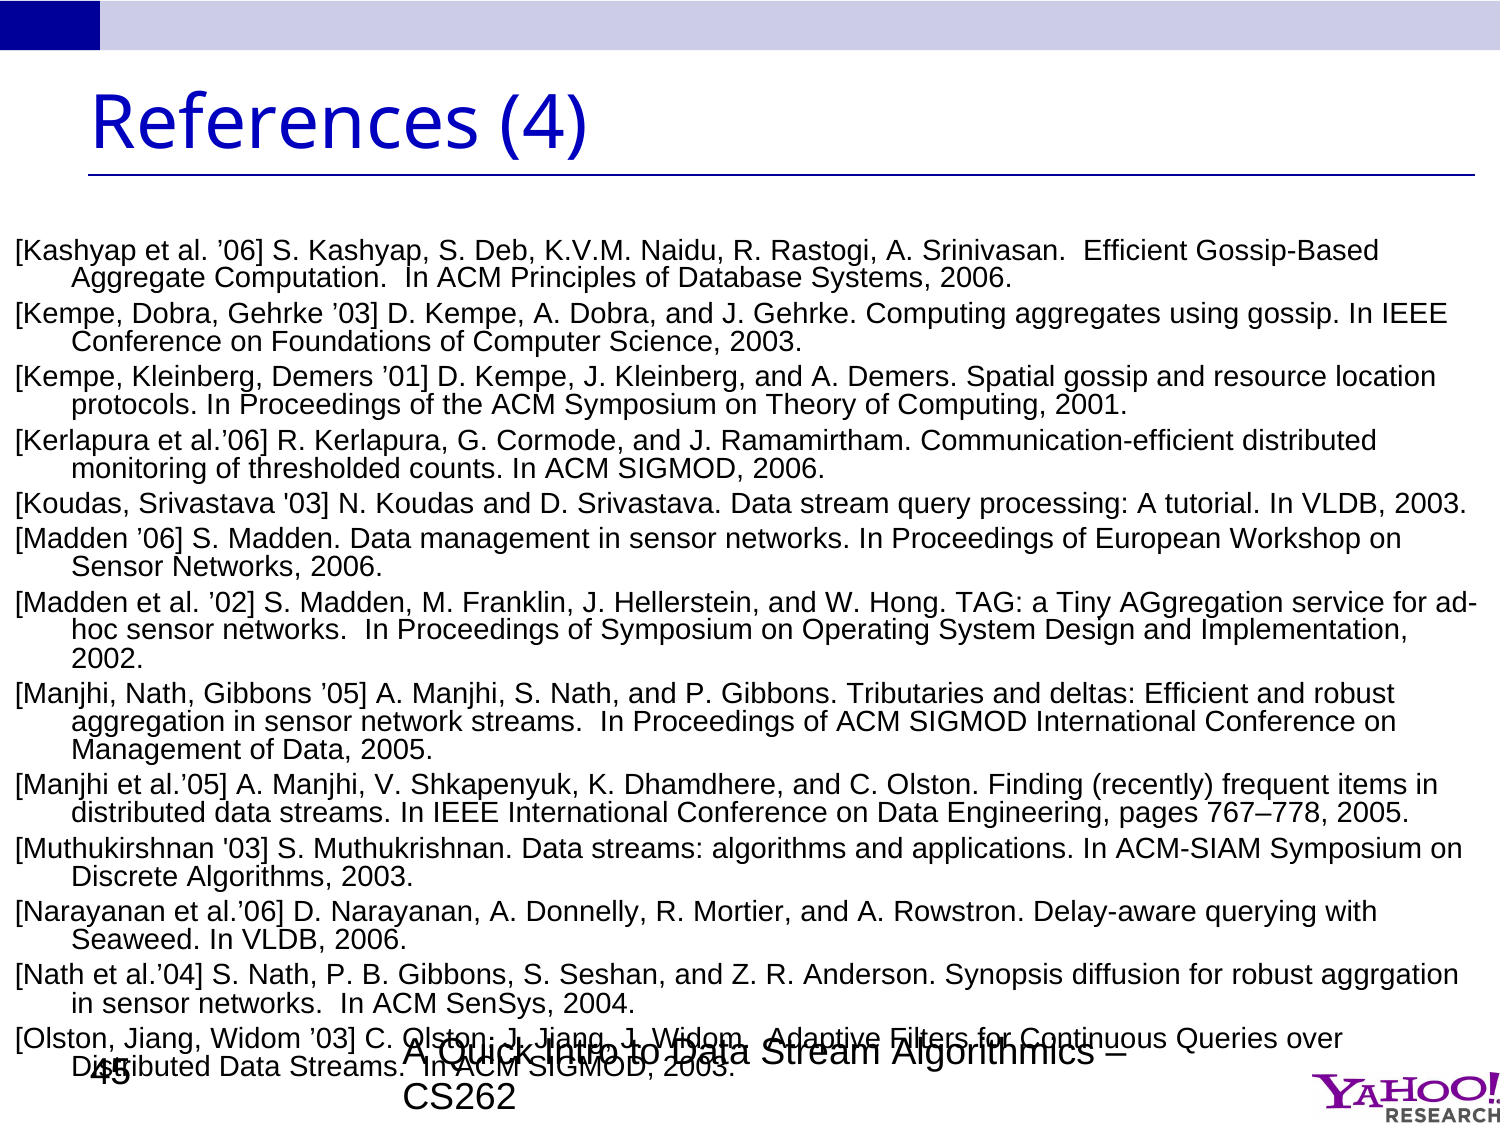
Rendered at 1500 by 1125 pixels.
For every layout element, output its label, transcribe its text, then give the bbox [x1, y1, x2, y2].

title References (4) [75, 50, 1500, 187]
list [Kashyap et al. ’06] S. Kashyap, S. Deb, K.V.M. Naidu, R. Rastogi, A. Srinivasan. Efficient Gossip-Based Aggregate Computation. In ACM Principles of Database Systems, 2006. [Kempe, Dobra, Gehrke ’03] D. Kempe, A. Dobra, and J. Gehrke. Computing aggregates using gossip. In IEEE Conference on Foundations of Computer Science, 2003. [Kempe, Kleinberg, Demers ’01] D. Kempe, J. Kleinberg, and A. Demers. Spatial gossip and resource location protocols. In Proceedings of the ACM Symposium on Theory of Computing, 2001. [Kerlapura et al.’06] R. Kerlapura, G. Cormode, and J. Ramamirtham. Communication-efficient distributed monitoring of thresholded counts. In ACM SIGMOD, 2006. [Koudas, Srivastava '03] N. Koudas and D. Srivastava. Data stream query processing: A tutorial. In VLDB, 2003. [Madden ’06] S. Madden. Data management in sensor networks. In Proceedings of European Workshop on Sensor Networks, 2006. [Madden et al. ’02] S. Madden, M. Franklin, J. Hellerstein, and W. Hong. TAG: a Tiny AGgregation service for ad-hoc sensor networks. In Proceedings of Symposium on Operating System Design and Implementation, 2002. [Manjhi, Nath, Gibbons ’05] A. Manjhi, S. Nath, and P. Gibbons. Tributaries and deltas: Efficient and robust aggregation in sensor network streams. In Proceedings of ACM SIGMOD International Conference on Management of Data, 2005. [Manjhi et al.’05] A. Manjhi, V. Shkapenyuk, K. Dhamdhere, and C. Olston. Finding (recently) frequent items in distributed data streams. In IEEE International Conference on Data Engineering, pages 767–778, 2005. [Muthukirshnan '03] S. Muthukrishnan. Data streams: algorithms and applications. In ACM-SIAM Symposium on Discrete Algorithms, 2003. [Narayanan et al.’06] D. Narayanan, A. Donnelly, R. Mortier, and A. Rowstron. Delay-aware querying with Seaweed. In VLDB, 2006. [Nath et al.’04] S. Nath, P. B. Gibbons, S. Seshan, and Z. R. Anderson. Synopsis diffusion for robust aggrgation in sensor networks. In ACM SenSys, 2004. [Olston, Jiang, Widom ’03] C. Olston, J. Jiang, J. Widom. Adaptive Filters for Continuous Queries over Distributed Data Streams. In ACM SIGMOD, 2003. [0, 187, 1500, 1125]
